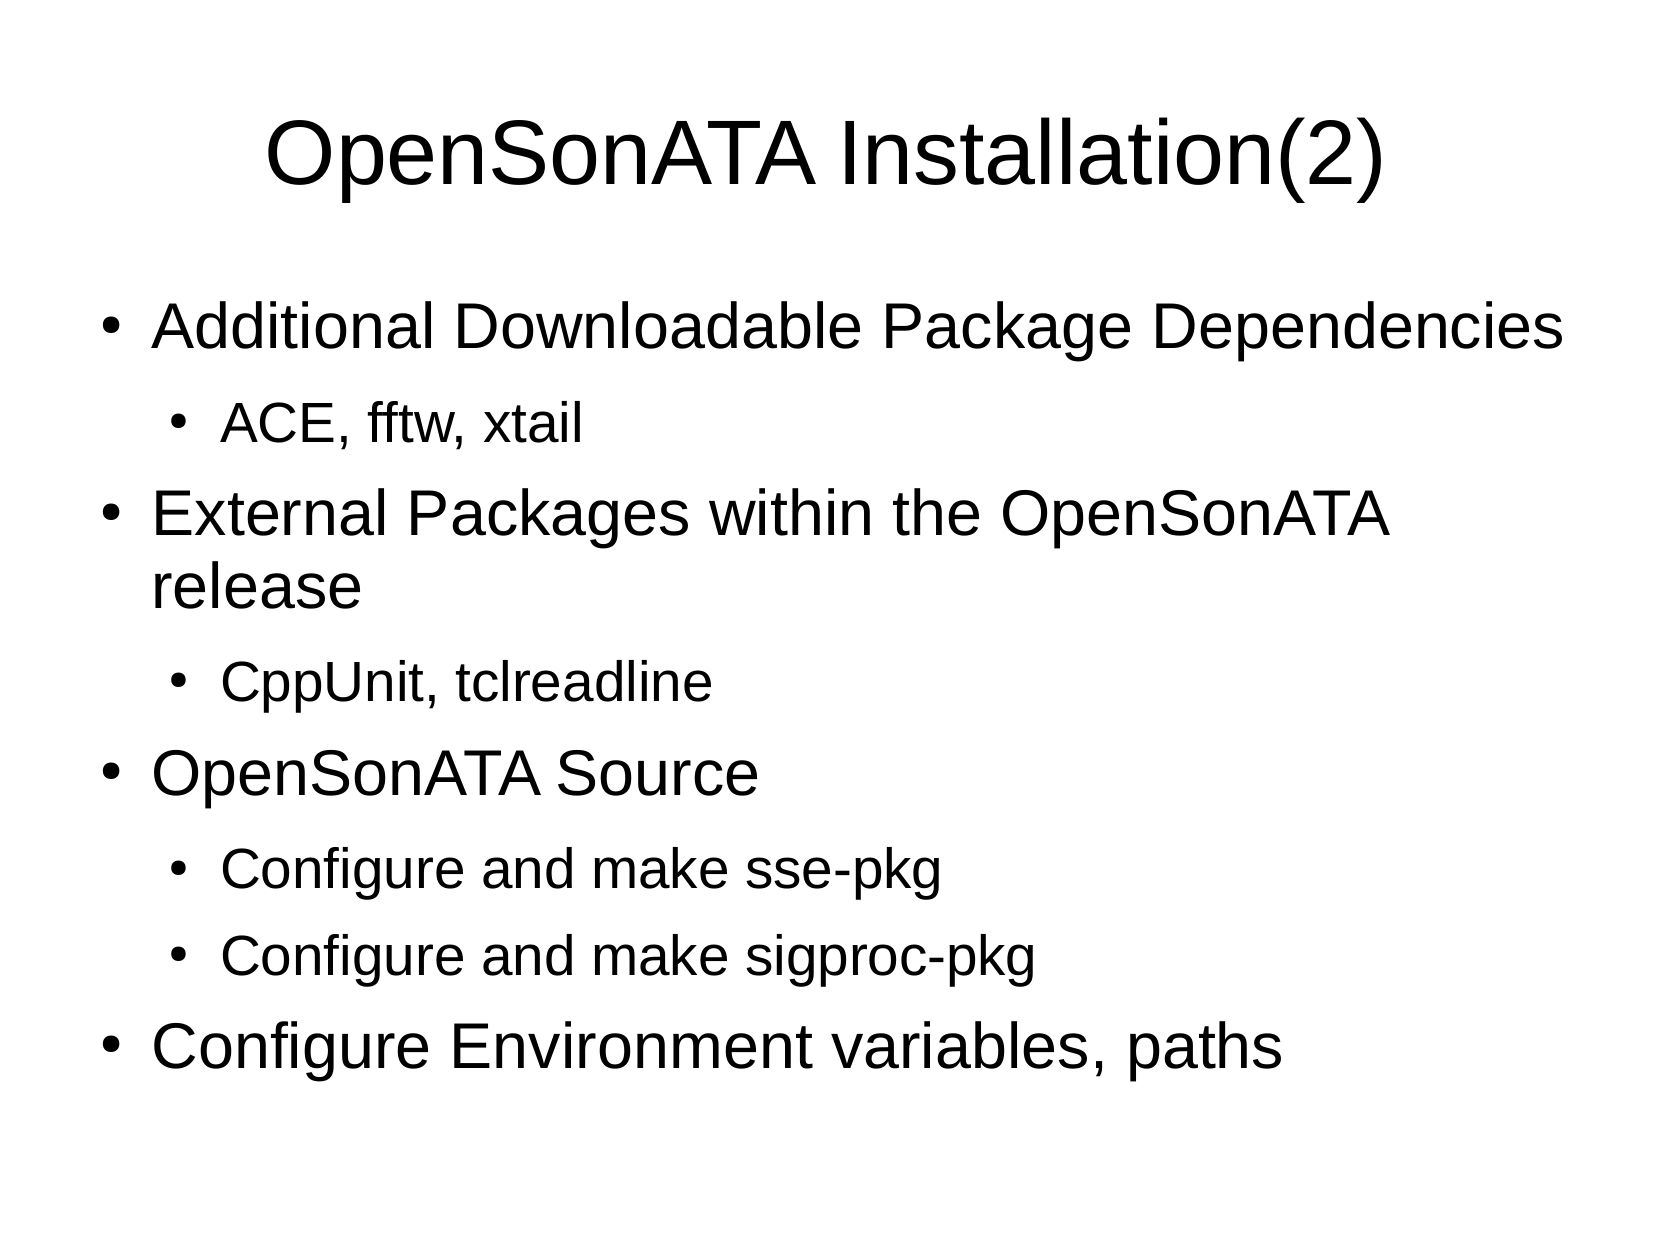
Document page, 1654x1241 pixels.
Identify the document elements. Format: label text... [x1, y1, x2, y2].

list Additional Downloadable Package Dependencies ACE, fftw, xtail External Packages within the OpenSonATA release CppUnit, tclreadline OpenSonATA Source Configure and make sse-pkg Configure and make sigproc-pkg Configure Environment variables, paths [82, 290, 1571, 1109]
title OpenSonATA Installation(2) [82, 56, 1571, 250]
